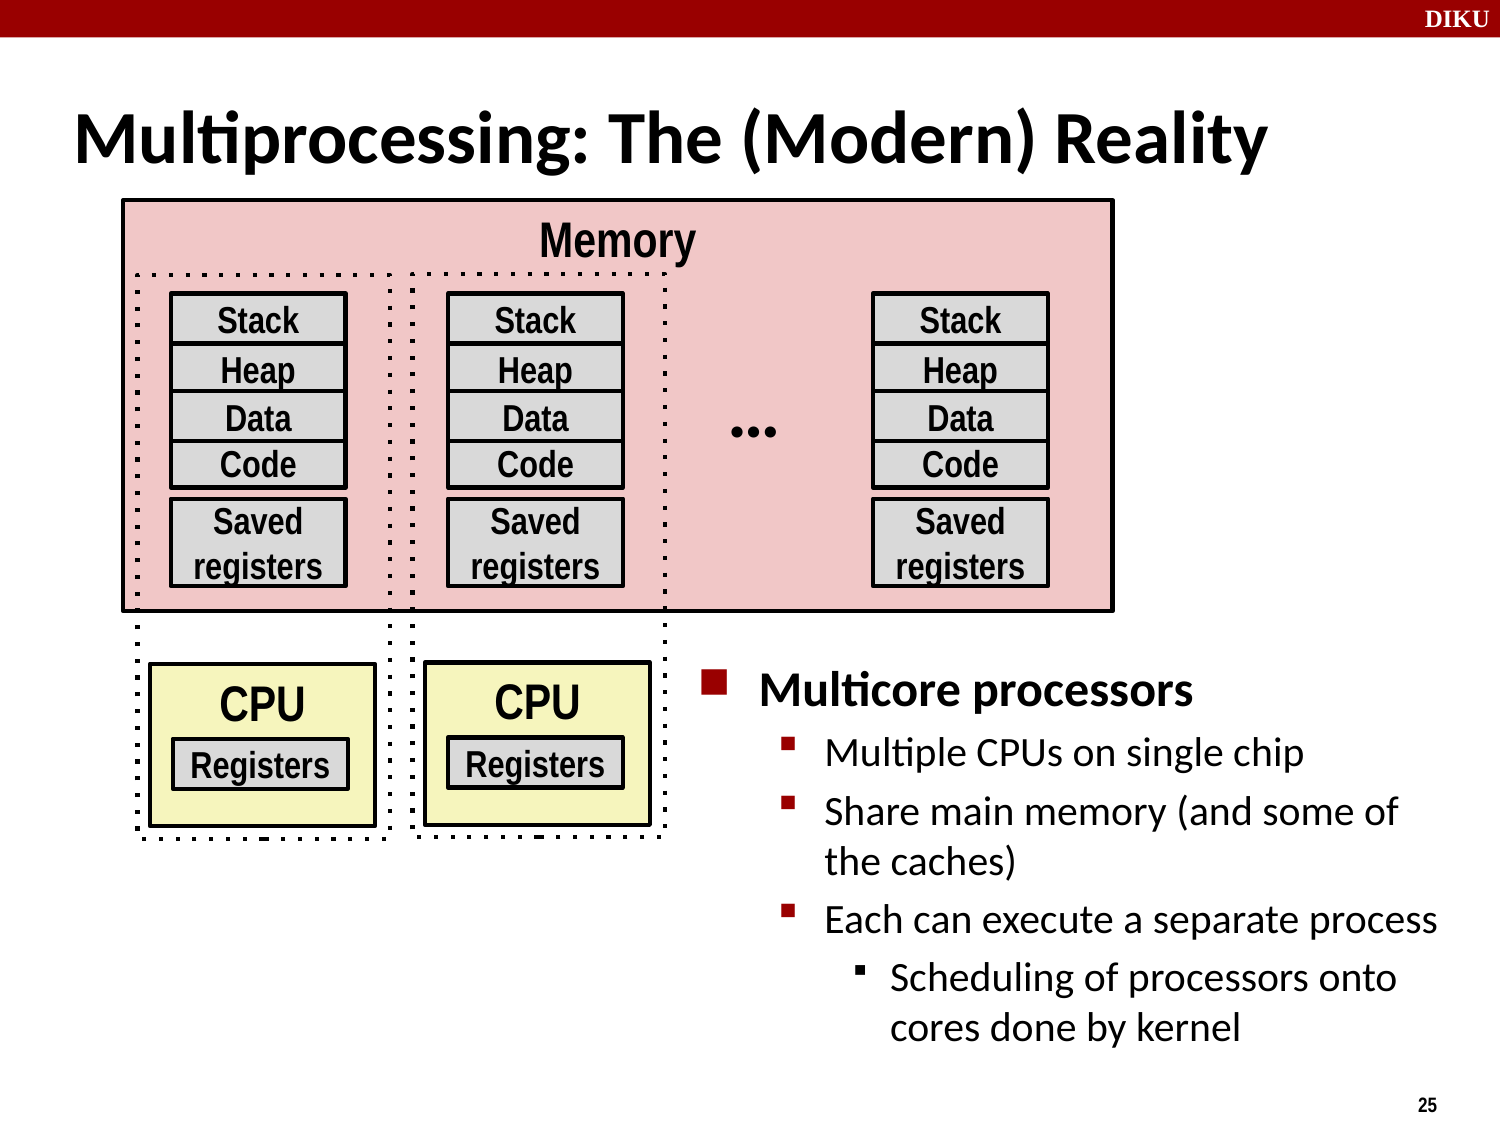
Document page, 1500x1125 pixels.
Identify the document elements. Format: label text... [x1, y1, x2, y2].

title Multiprocessing: The (Modern) Reality [58, 71, 1450, 197]
text_box CPU [424, 662, 650, 825]
text_box Code [447, 441, 623, 488]
text_box … [713, 355, 796, 460]
text_box Data [447, 390, 623, 441]
text_box Registers [172, 738, 348, 789]
text_box Heap [560, 366, 567, 380]
text_box Data [872, 390, 1048, 441]
text_box CPU [149, 663, 375, 827]
text_box Heap [282, 366, 289, 380]
text_box Data [170, 390, 346, 441]
list Multicore processors Multiple CPUs on single chip Share main memory (and some of the caches) Each can execute a separate process Scheduling of processors onto cores done by kernel [687, 649, 1463, 1088]
text_box Heap [170, 343, 346, 390]
text_box Saved registers [170, 498, 346, 587]
text_box Saved registers [872, 498, 1048, 587]
text_box Stack [447, 293, 623, 343]
text_box Heap [872, 343, 1048, 390]
text_box Stack [170, 293, 346, 343]
text_box Registers [447, 737, 623, 788]
text_box Saved registers [447, 498, 623, 587]
text_box Code [170, 441, 346, 488]
text_box Code [872, 441, 1048, 488]
text_box Heap [985, 366, 992, 380]
text_box Heap [447, 343, 623, 390]
text_box Stack [872, 293, 1048, 343]
text_box Memory [123, 199, 1113, 612]
